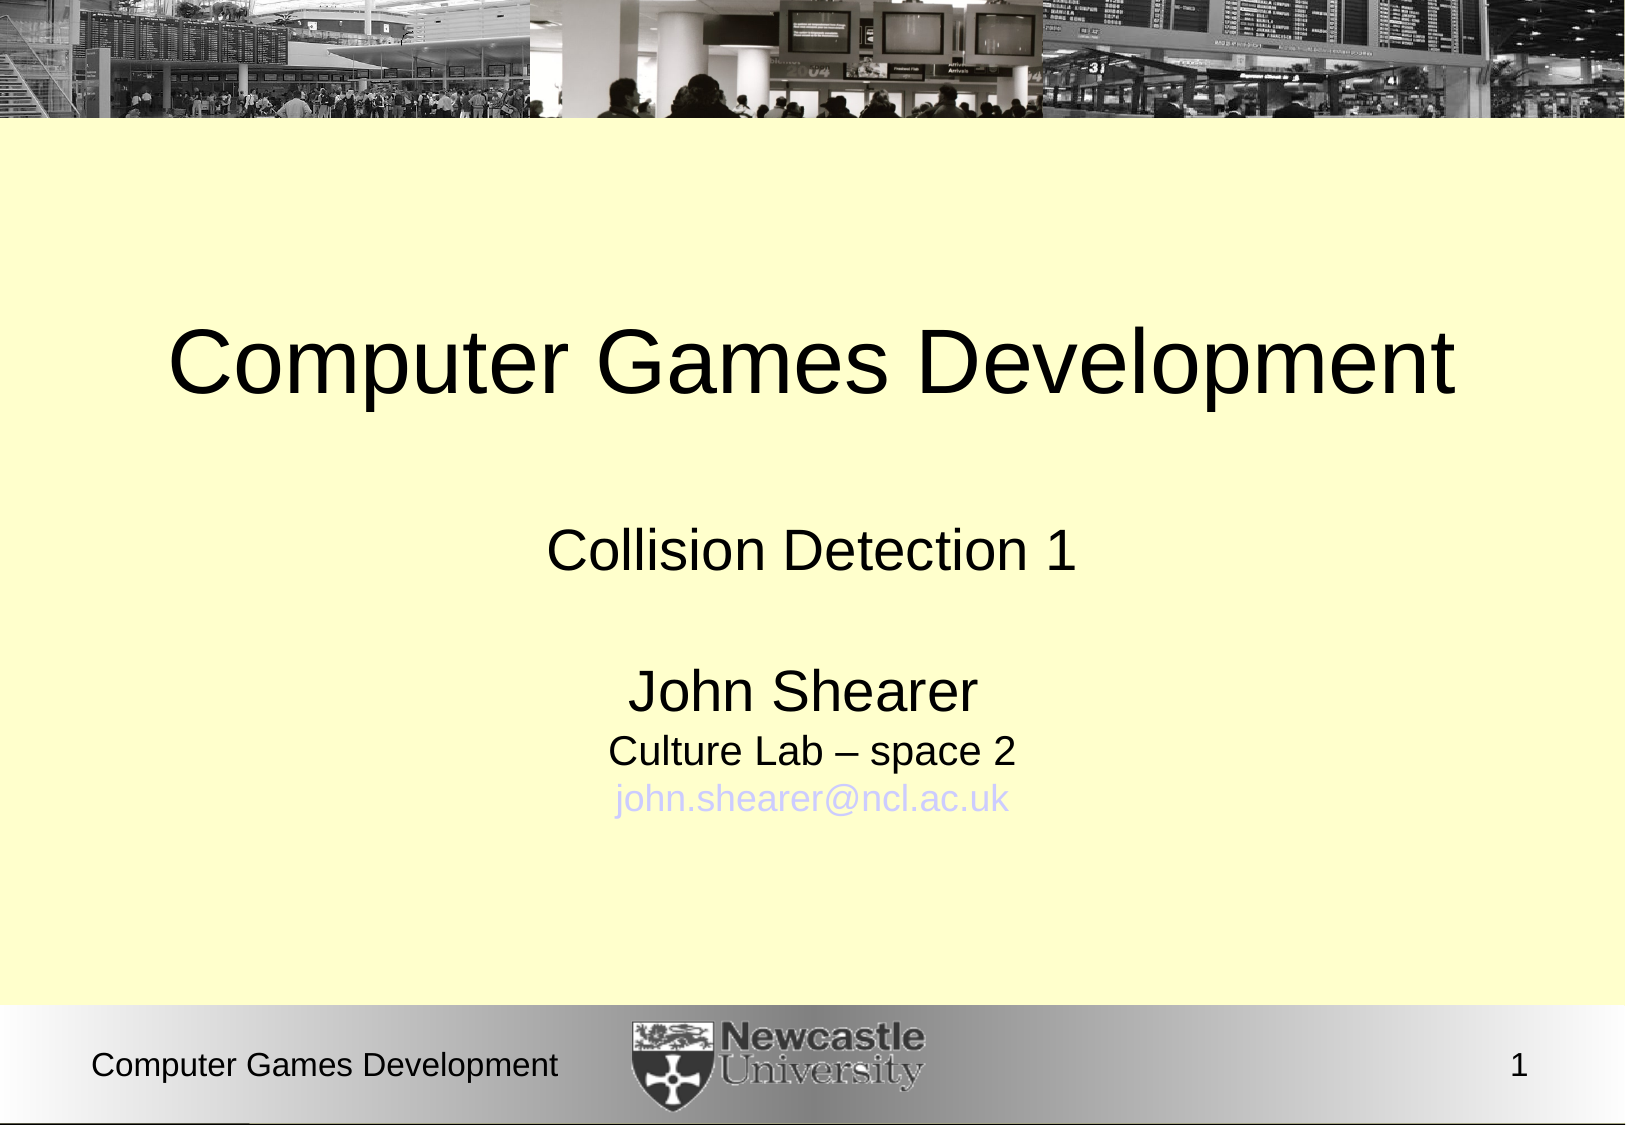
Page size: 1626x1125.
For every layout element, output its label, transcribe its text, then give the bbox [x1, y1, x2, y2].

text_box Computer Games Development [67, 1024, 583, 1103]
picture [0, 0, 1625, 118]
text_box Computer Games Development [121, 236, 1504, 478]
text_box <number> [1164, 1024, 1544, 1103]
text_box Collision Detection 1 John Shearer Culture Lab – space 2 john.shearer@ncl.ac.uk [243, 517, 1382, 926]
